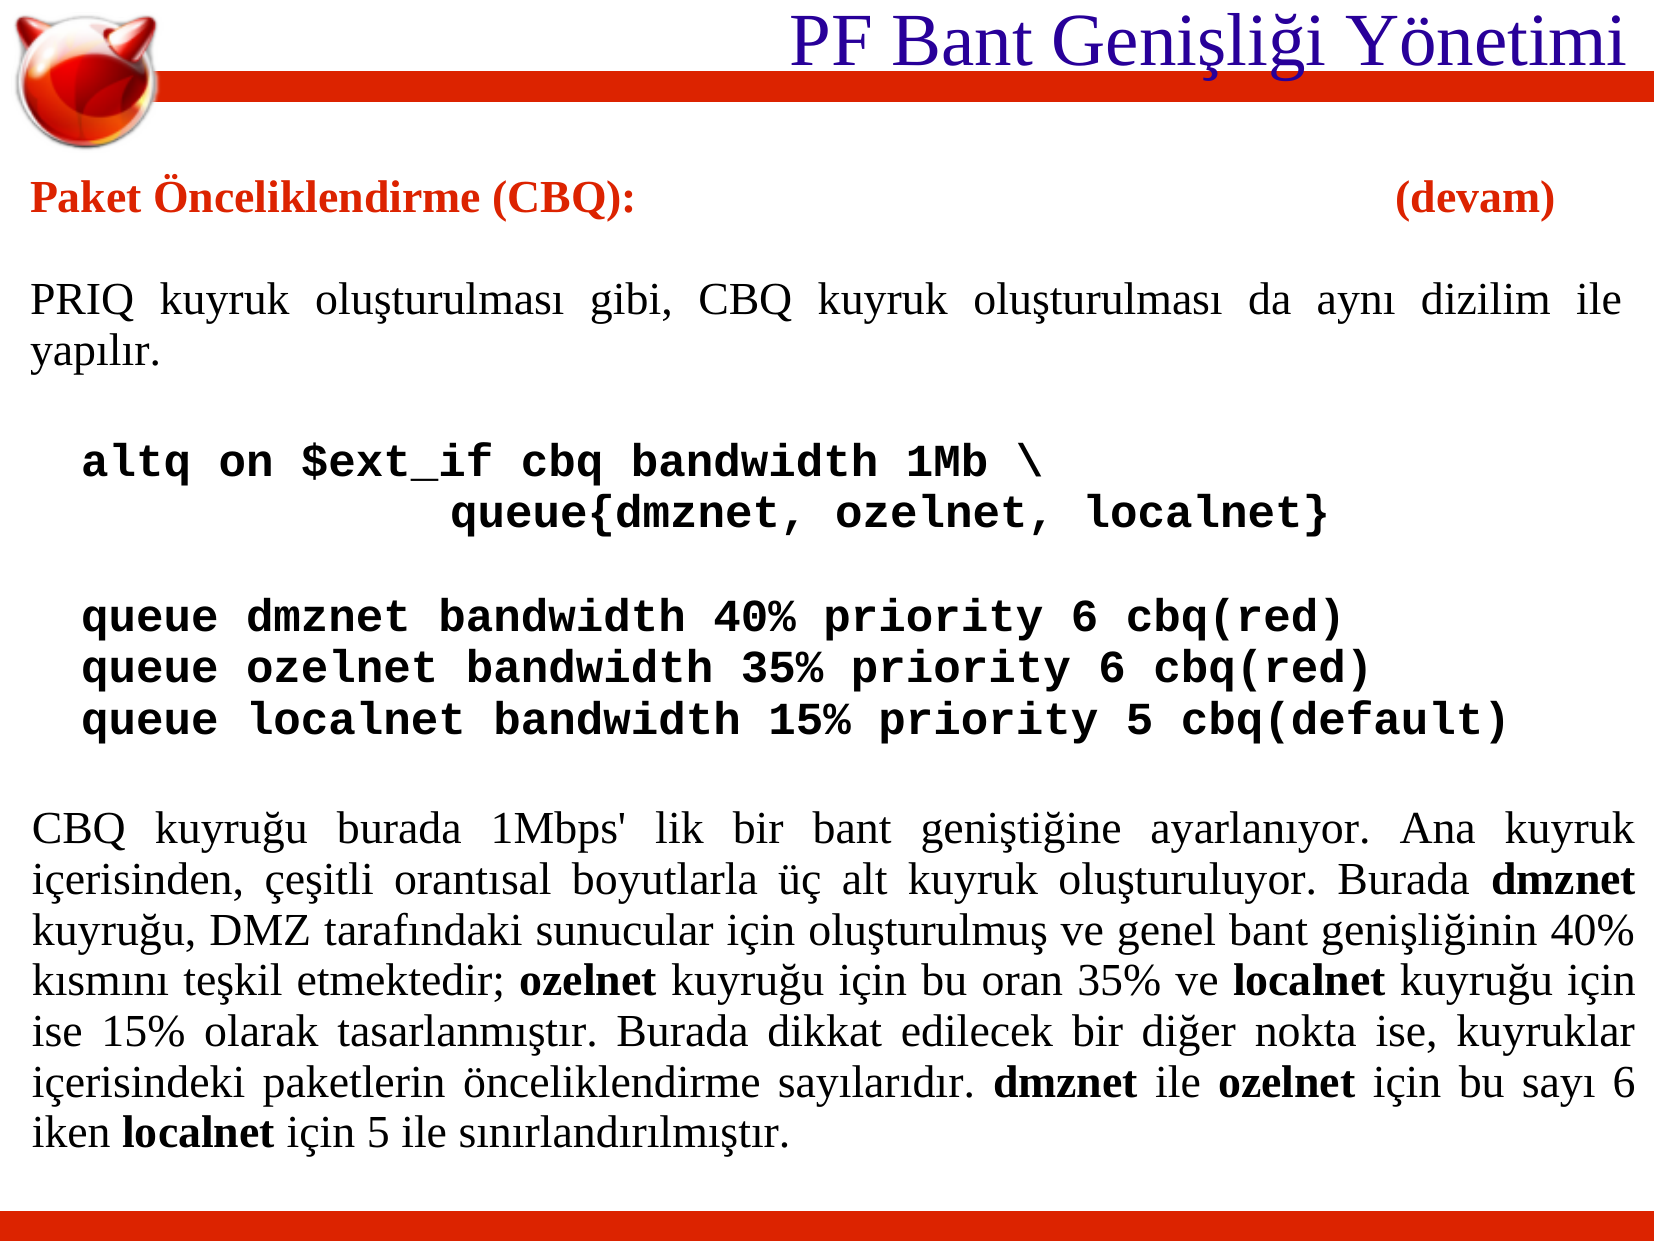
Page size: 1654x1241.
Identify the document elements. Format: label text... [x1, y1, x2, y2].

picture [10, 11, 165, 153]
text_box altq on $ext_if cbq bandwidth 1Mb \ queue{dmznet, ozelnet, localnet} queue dmznet bandwidth 40% priority 6 cbq(red) queue ozelnet bandwidth 35% priority 6 cbq(red) queue localnet bandwidth 15% priority 5 cbq(default) [81, 438, 1575, 749]
text_box [165, 71, 1654, 102]
text_box [0, 1211, 1654, 1241]
text_box Paket Önceliklendirme (CBQ): (devam) PRIQ kuyruk oluşturulması gibi, CBQ kuyruk oluşturulması da aynı dizilim ile yapılır. [30, 171, 1624, 377]
text_box CBQ kuyruğu burada 1Mbps' lik bir bant geniştiğine ayarlanıyor. Ana kuyruk içerisinden, çeşitli orantısal boyutlarla üç alt kuyruk oluşturuluyor. Burada dmznet kuyruğu, DMZ tarafındaki sunucular için oluşturulmuş ve genel bant genişliğinin 40% kısmını teşkil etmektedir; ozelnet kuyruğu için bu oran 35% ve localnet kuyruğu için ise 15% olarak tasarlanmıştır. Burada dikkat edilecek bir diğer nokta ise, kuyruklar içerisindeki paketlerin önceliklendirme sayılarıdır. dmznet ile ozelnet için bu sayı 6 iken localnet için 5 ile sınırlandırılmıştır. [31, 802, 1637, 1165]
text_box PF Bant Genişliği Yönetimi [714, 0, 1648, 83]
